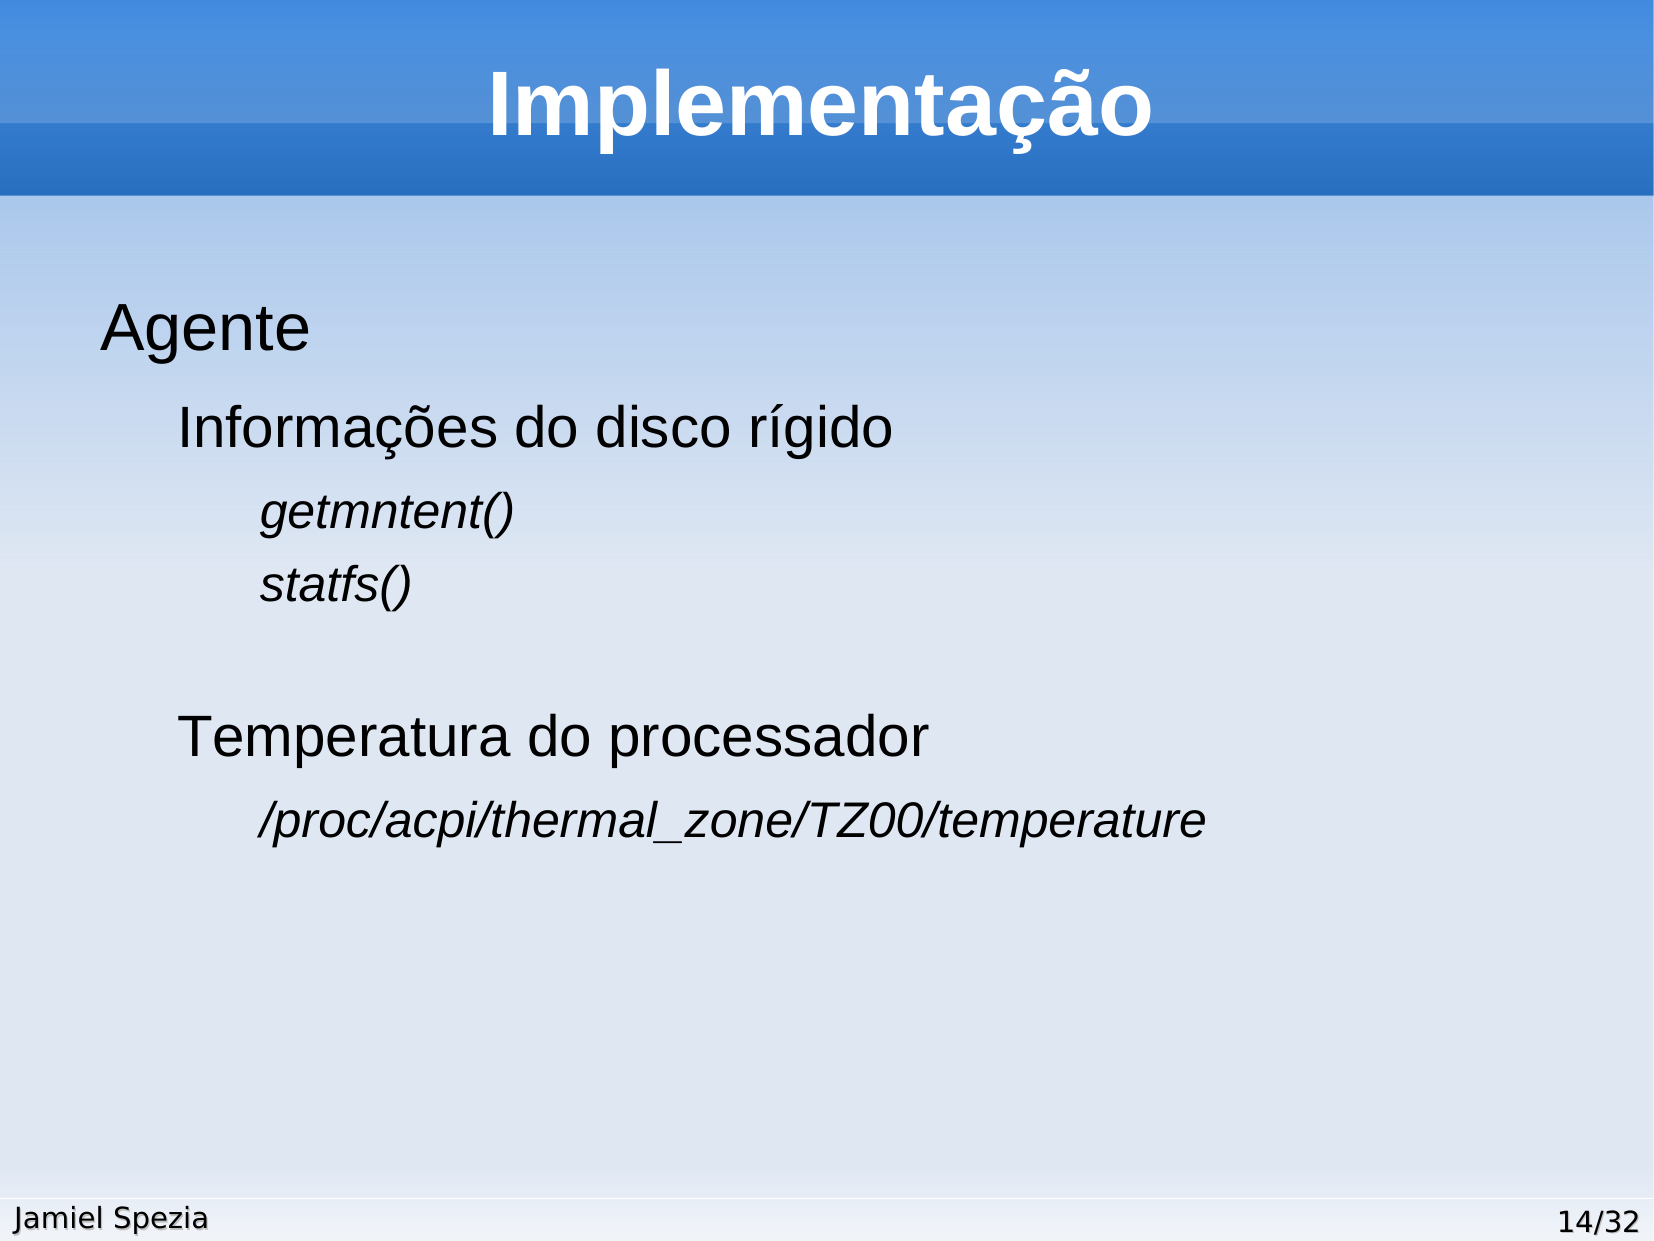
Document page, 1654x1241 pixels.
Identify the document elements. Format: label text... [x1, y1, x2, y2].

picture [0, 1199, 1654, 1241]
title Implementação [76, 0, 1566, 208]
picture [0, 0, 1654, 1198]
list Agente Informações do disco rígido getmntent() statfs() Temperatura do processador /proc/acpi/thermal_zone/TZ00/temperature [82, 290, 1571, 1094]
